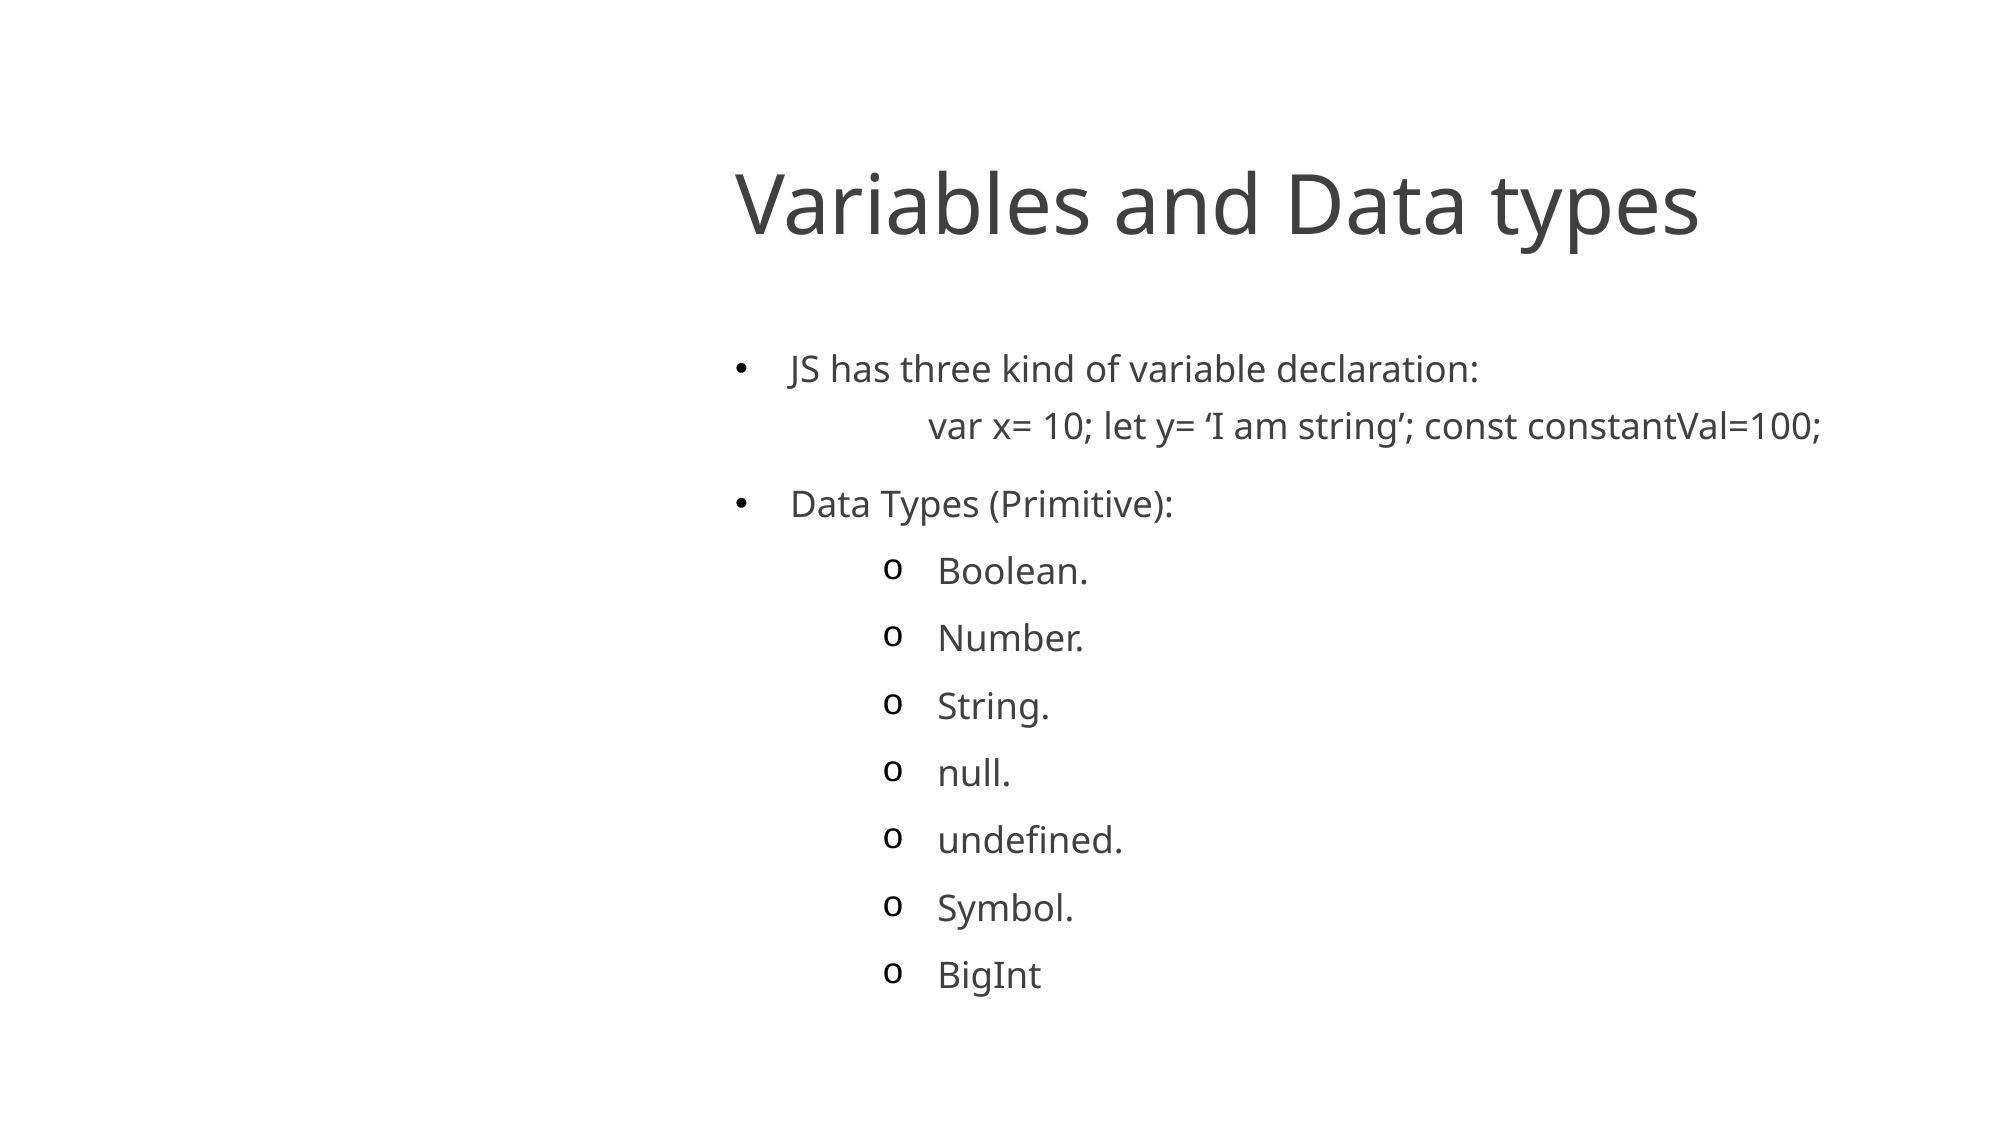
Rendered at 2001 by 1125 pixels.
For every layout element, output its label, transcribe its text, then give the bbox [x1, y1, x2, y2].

list JS has three kind of variable declaration: var x= 10; let y= ‘I am string’; const constantVal=100; Data Types (Primitive): Boolean. Number. String. null. undefined. Symbol. BigInt [720, 319, 1846, 1014]
title Variables and Data types [720, 155, 1846, 263]
